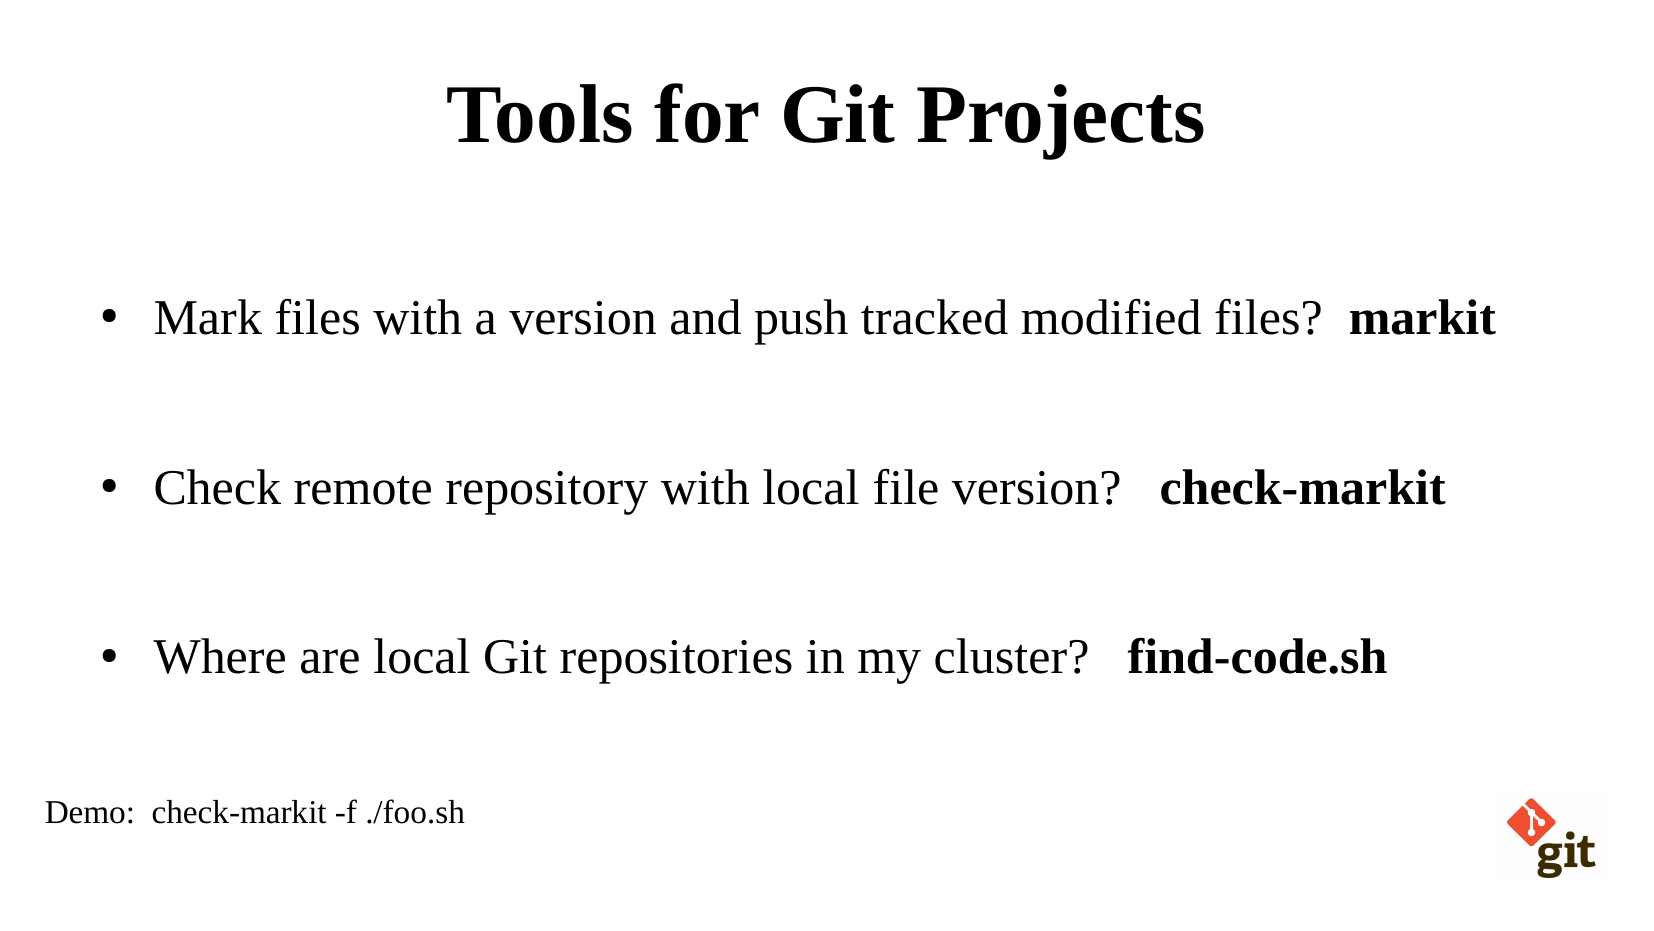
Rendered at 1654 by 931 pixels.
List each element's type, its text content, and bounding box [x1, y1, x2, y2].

title Tools for Git Projects [82, 37, 1571, 193]
text_box Demo: check-markit -f ./foo.sh [30, 786, 1501, 913]
list Mark files with a version and push tracked modified files? markit Check remote repository with local file version? check-markit Where are local Git repositories in my cluster? find-code.sh [82, 217, 1571, 758]
picture [1501, 789, 1606, 886]
